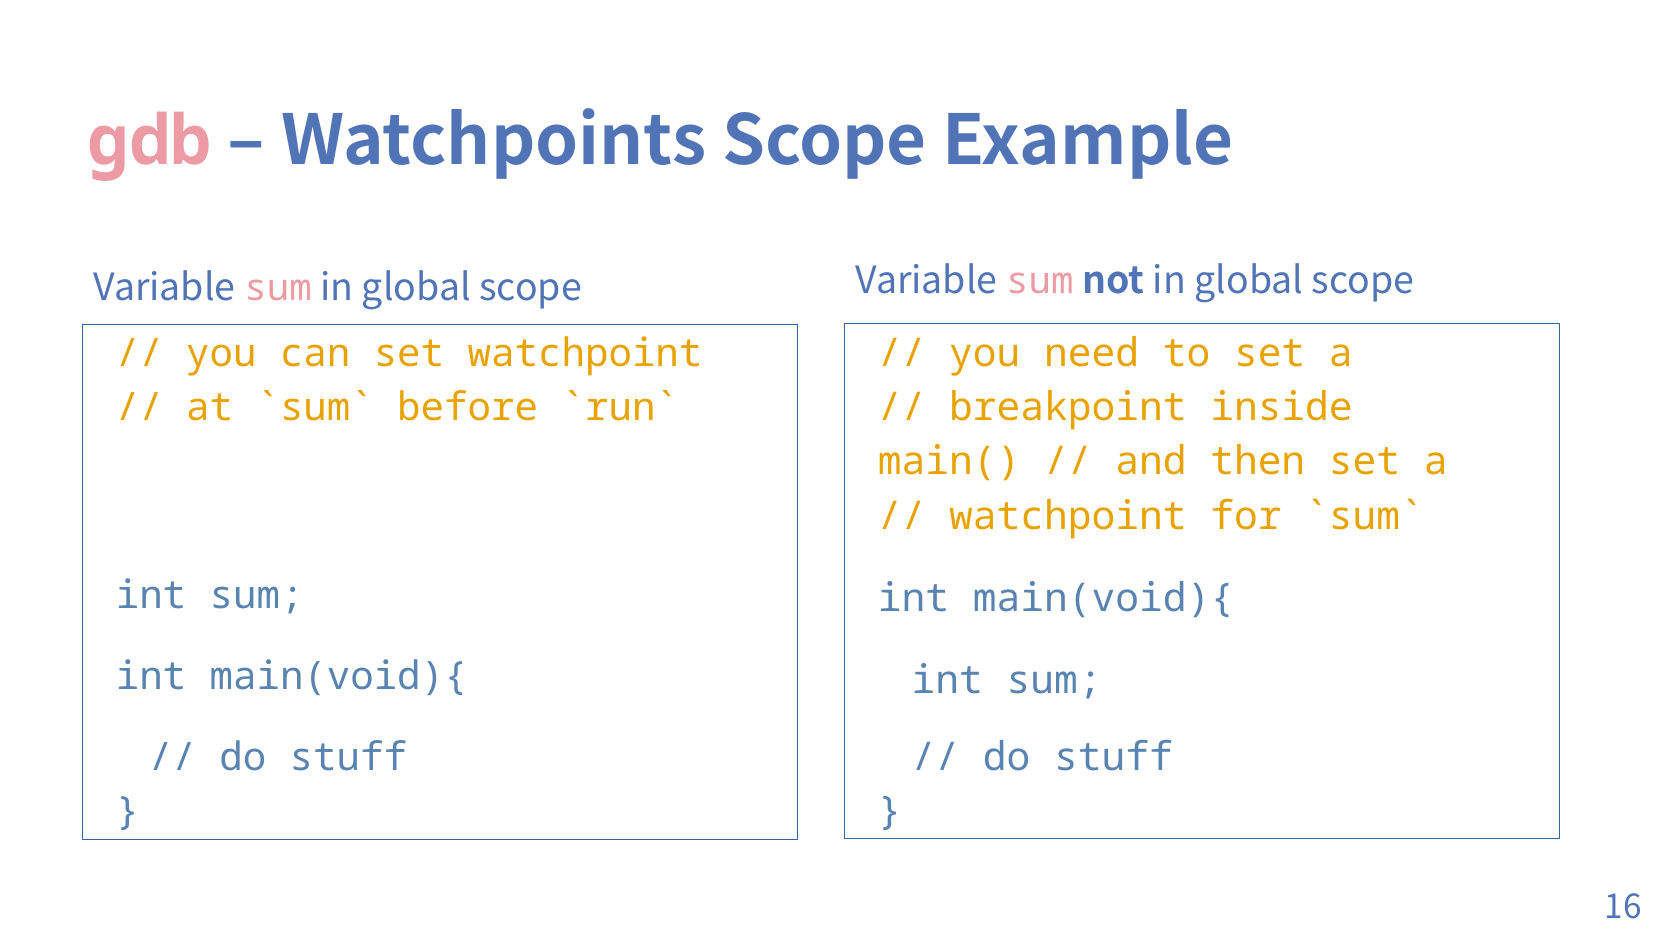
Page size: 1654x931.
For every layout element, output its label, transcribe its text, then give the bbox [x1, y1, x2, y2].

title gdb – Watchpoints Scope Example [87, 93, 1563, 176]
list // you can set watchpoint // at `sum` before `run` int sum; int main(void){ // do stuff } [82, 324, 798, 840]
list // you need to set a // breakpoint inside main() // and then set a // watchpoint for `sum` int main(void){ int sum; // do stuff } [844, 323, 1560, 839]
text_box Variable sum not in global scope [840, 242, 1430, 312]
text_box Variable sum in global scope [78, 249, 597, 319]
